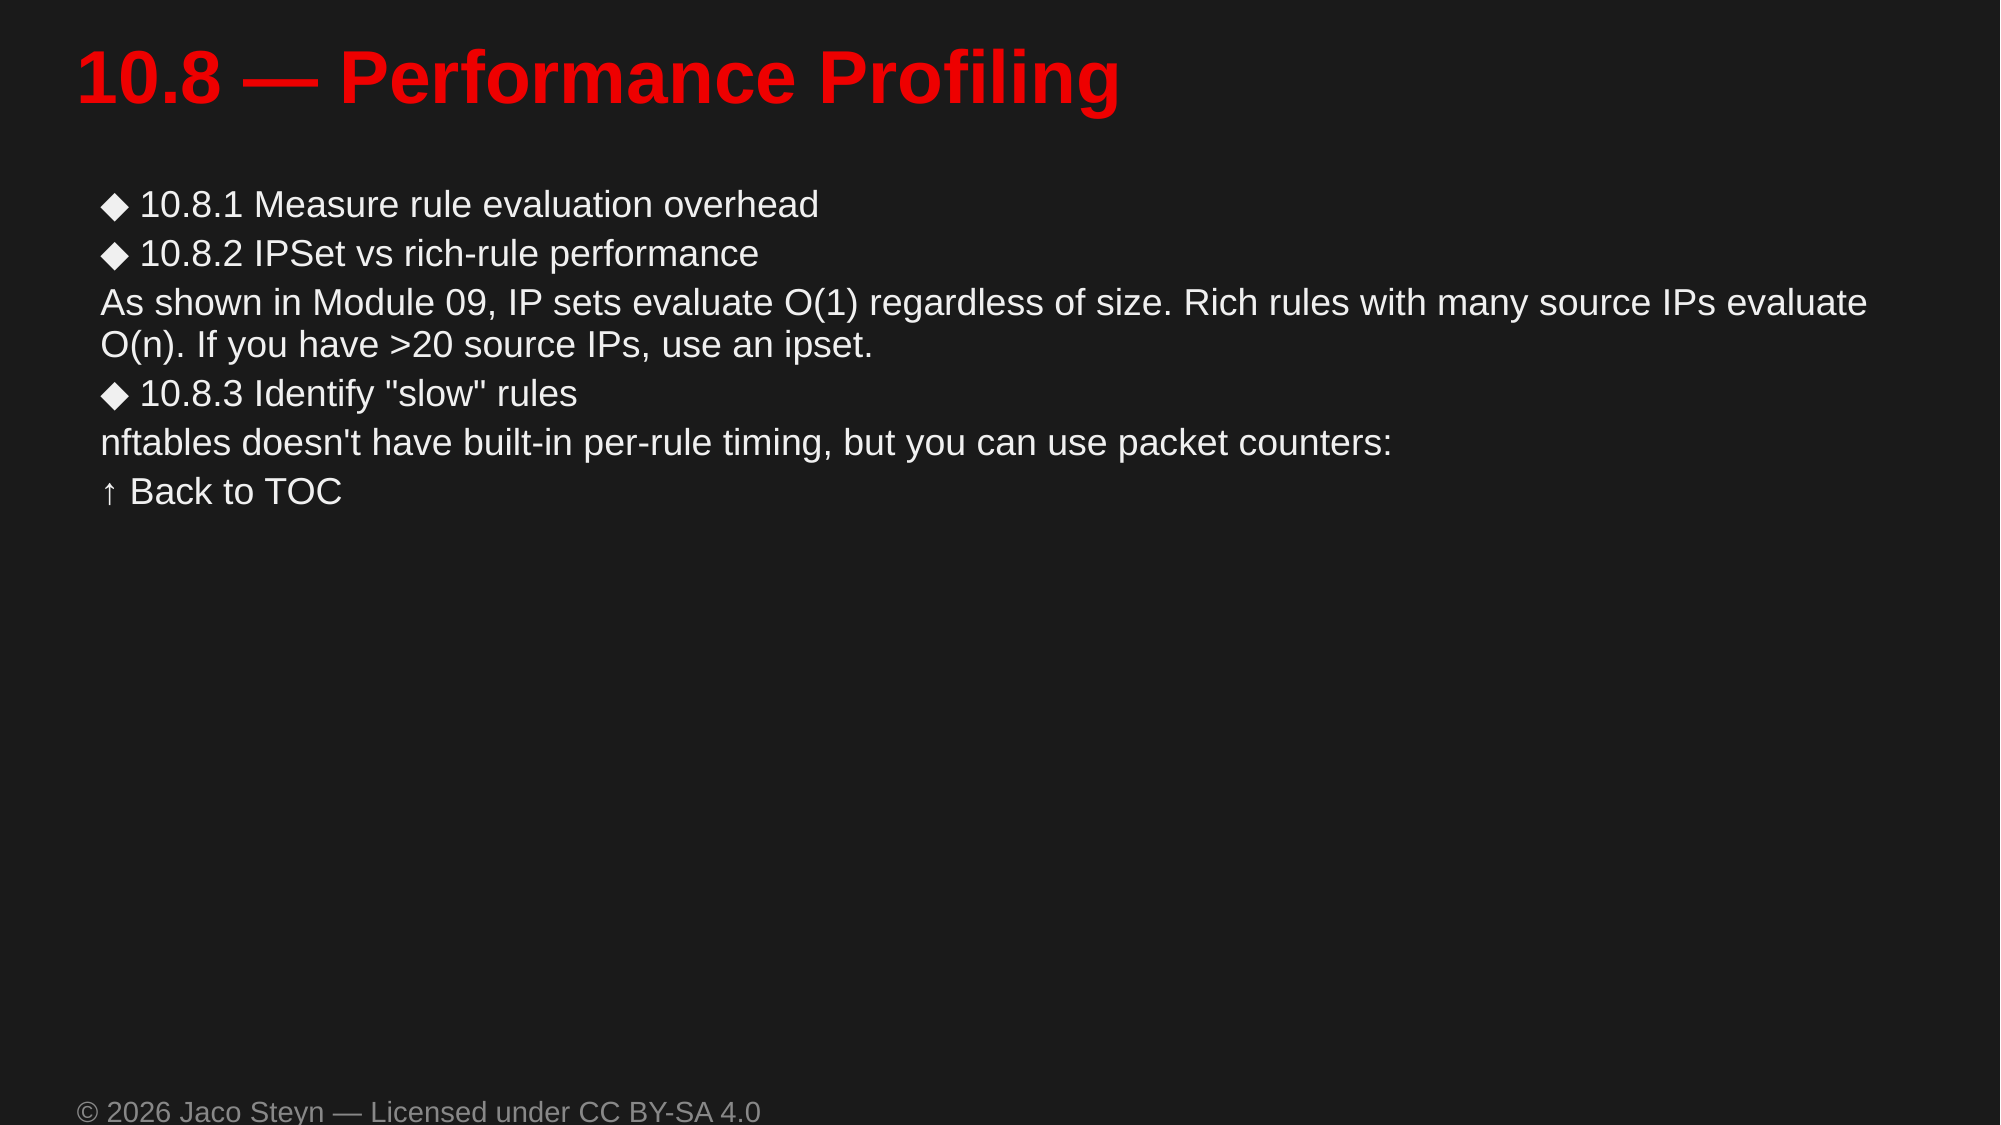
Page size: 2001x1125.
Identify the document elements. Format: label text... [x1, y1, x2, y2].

text_box ◆ 10.8.1 Measure rule evaluation overhead ◆ 10.8.2 IPSet vs rich-rule performance As shown in Module 09, IP sets evaluate O(1) regardless of size. Rich rules with many source IPs evaluate O(n). If you have >20 source IPs, use an ipset. ◆ 10.8.3 Identify "slow" rules nftables doesn't have built-in per-rule timing, but you can use packet counters: ↑ Back to TOC [59, 171, 1942, 1083]
text_box 10.8 — Performance Profiling [59, 23, 1942, 154]
text_box © 2026 Jaco Steyn — Licensed under CC BY-SA 4.0 [59, 1083, 1942, 1120]
